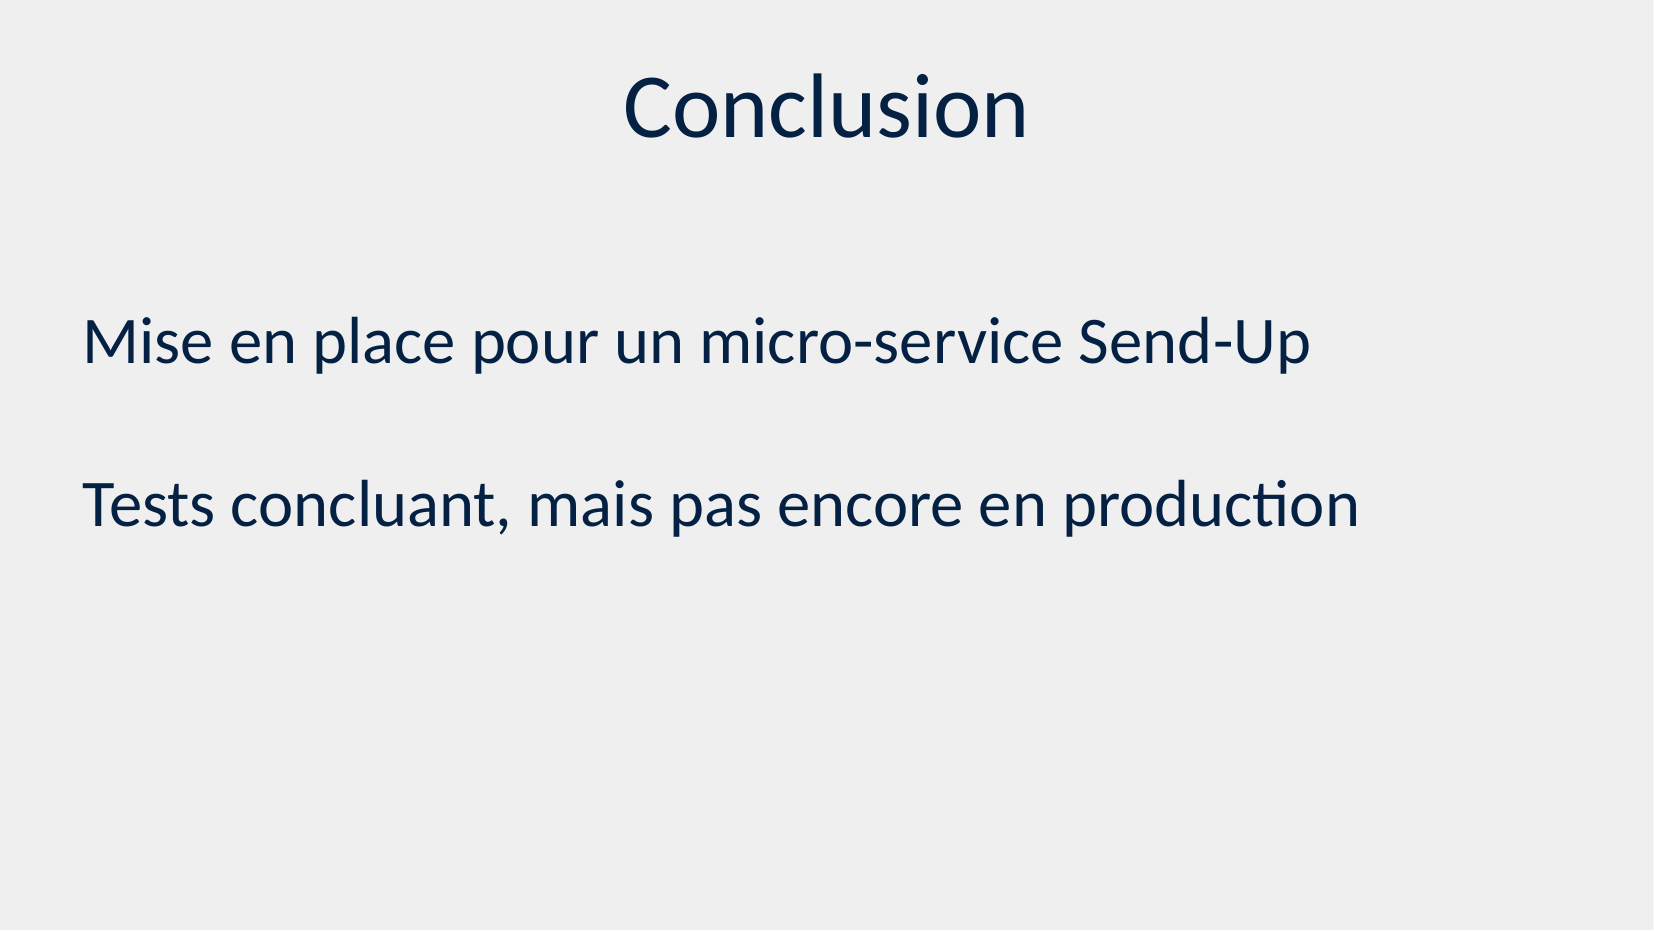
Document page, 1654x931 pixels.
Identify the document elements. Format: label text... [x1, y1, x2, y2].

list Mise en place pour un micro-service Send-Up Tests concluant, mais pas encore en production [82, 217, 1571, 758]
title Conclusion [82, 37, 1571, 193]
